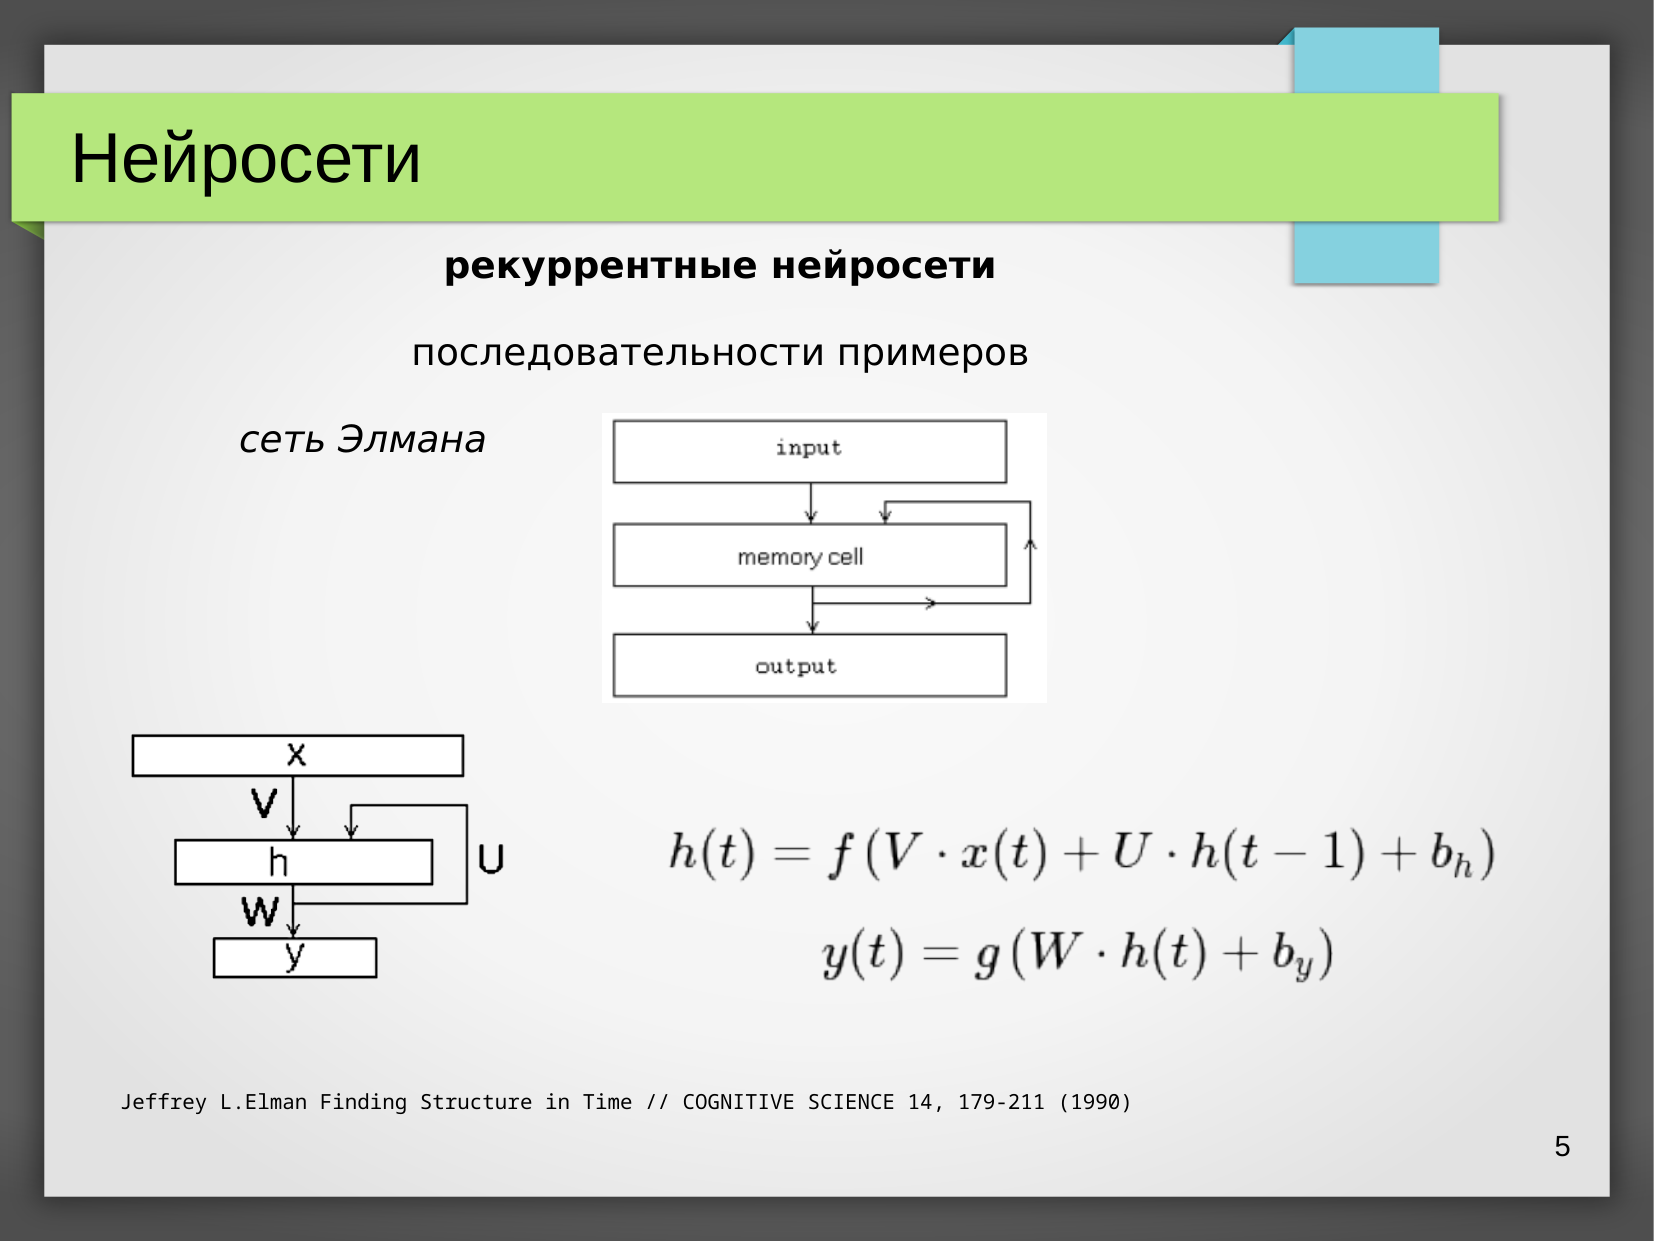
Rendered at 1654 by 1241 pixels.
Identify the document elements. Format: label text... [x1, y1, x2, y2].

text_box рекуррентные нейросети последовательности примеров сеть Элмана [224, 236, 1217, 469]
title Нейросети [70, 118, 1205, 199]
text_box Jeffrey L.Elman Finding Structure in Time // COGNITIVE SCIENCE 14, 179-211 (1990) [59, 1036, 1193, 1123]
picture [0, 0, 1654, 1241]
